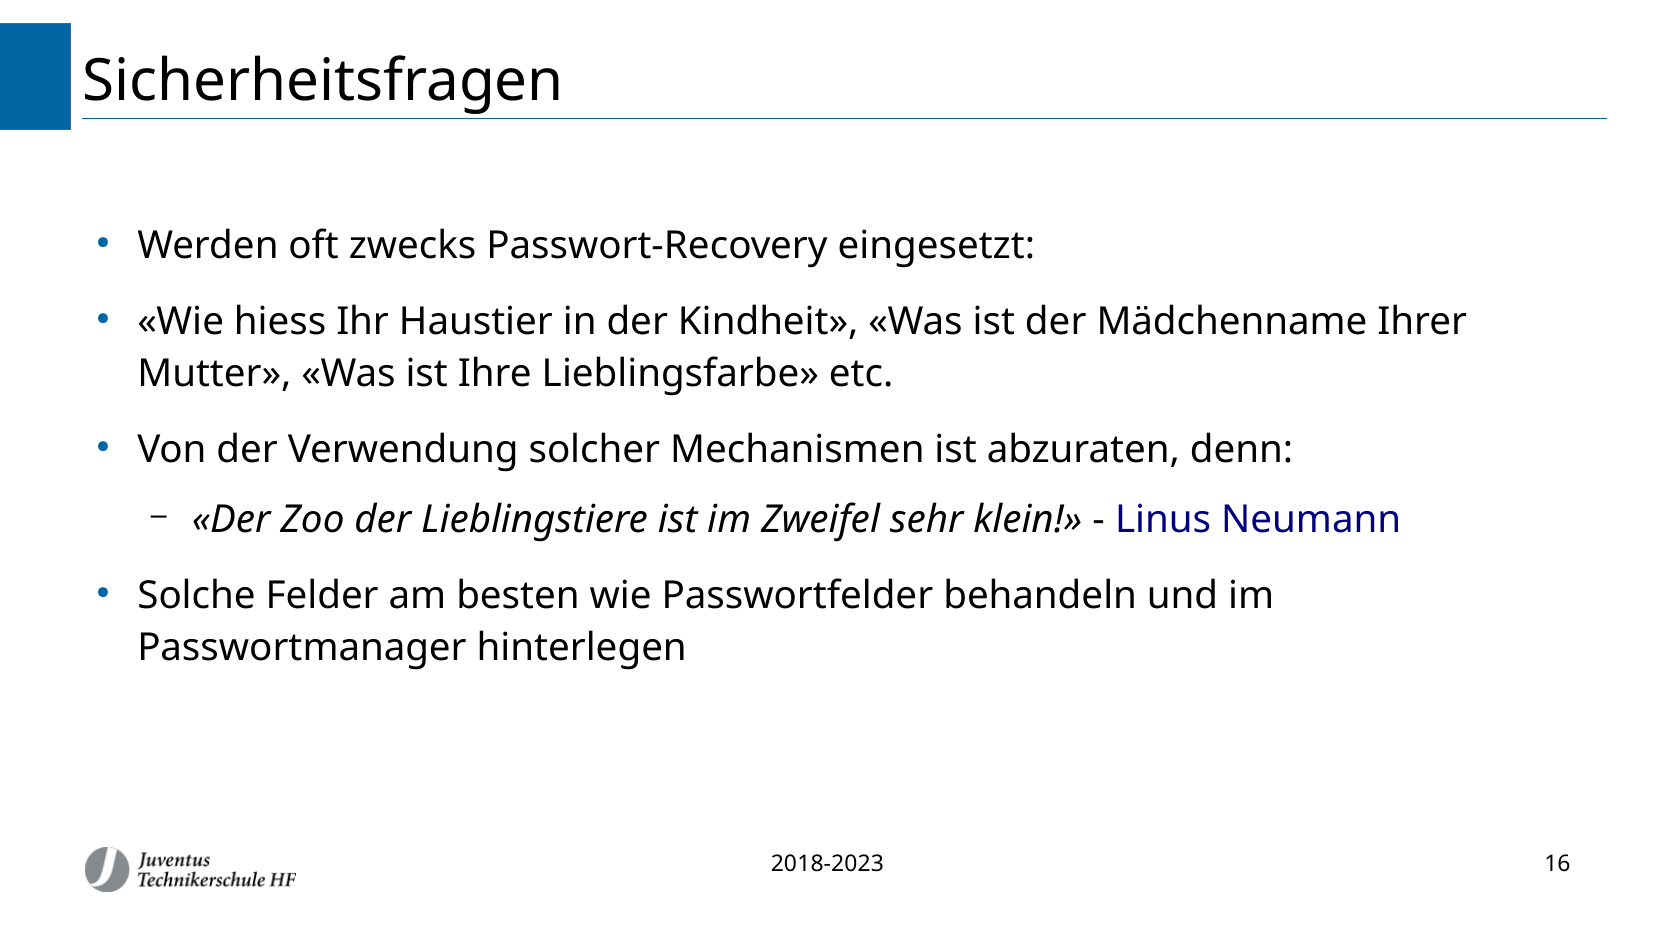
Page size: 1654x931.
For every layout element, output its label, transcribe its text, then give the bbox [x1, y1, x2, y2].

list Werden oft zwecks Passwort-Recovery eingesetzt: «Wie hiess Ihr Haustier in der Kindheit», «Was ist der Mädchenname Ihrer Mutter», «Was ist Ihre Lieblingsfarbe» etc. Von der Verwendung solcher Mechanismen ist abzuraten, denn: «Der Zoo der Lieblingstiere ist im Zweifel sehr klein!» - Linus Neumann Solche Felder am besten wie Passwortfelder behandeln und im Passwortmanager hinterlegen [82, 217, 1571, 681]
title Sicherheitsfragen [82, 37, 1571, 119]
picture [85, 847, 296, 892]
